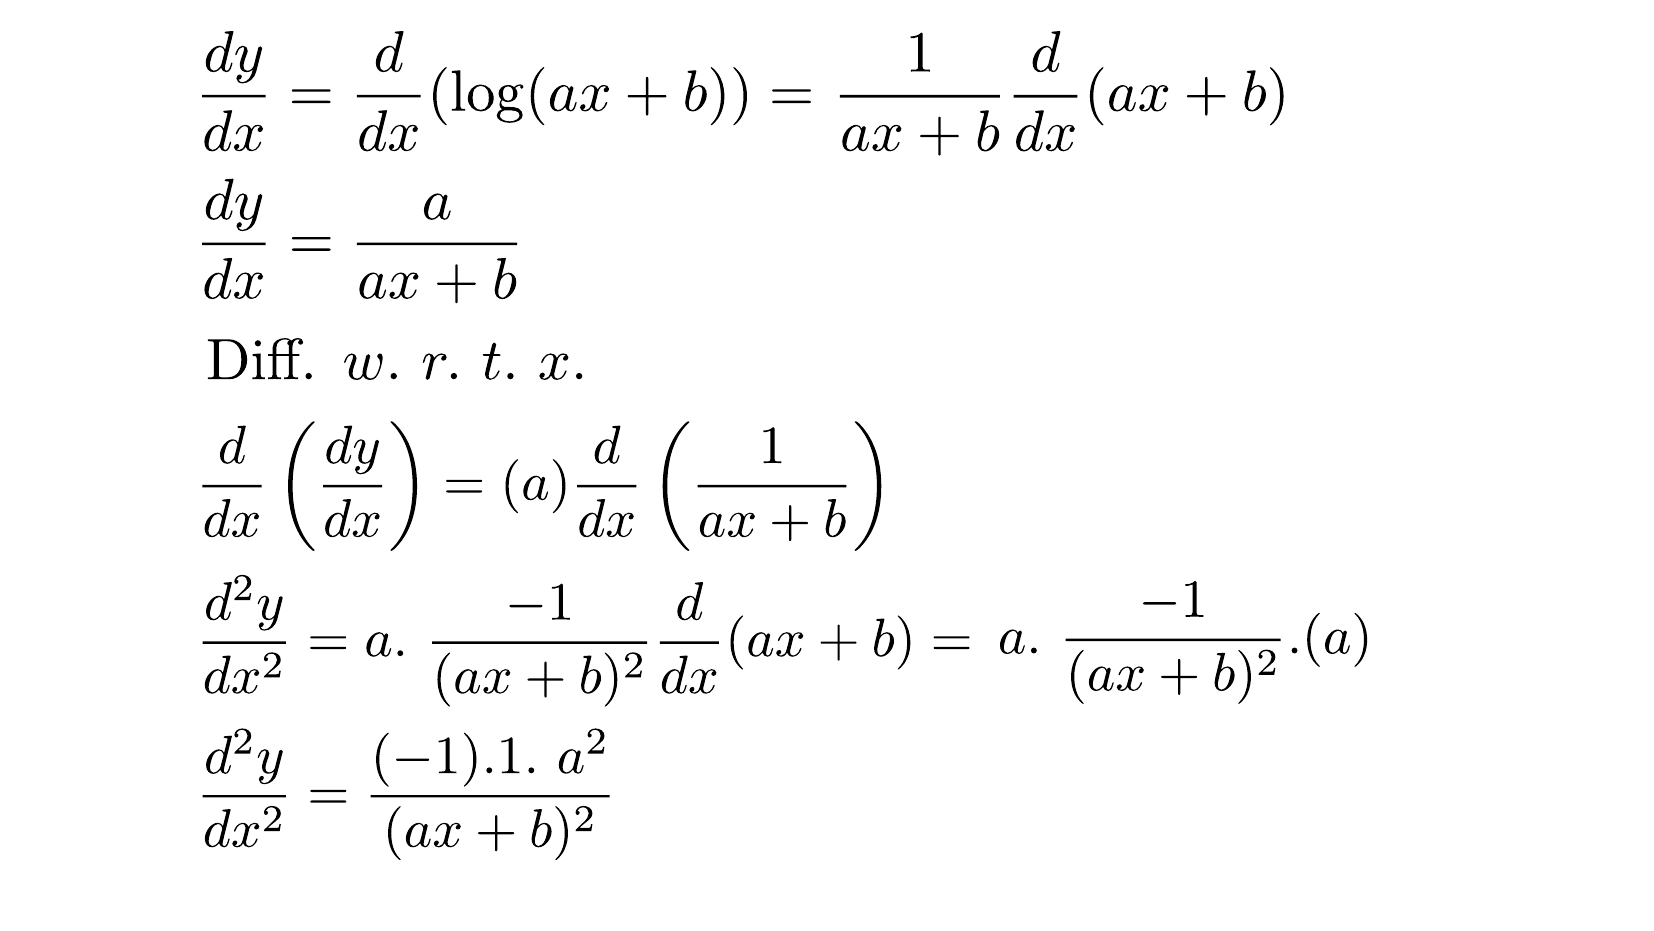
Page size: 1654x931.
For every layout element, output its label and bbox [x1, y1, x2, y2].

text_box [202, 178, 518, 304]
text_box [202, 728, 610, 861]
text_box [207, 338, 583, 380]
text_box [839, 31, 1284, 156]
text_box [202, 421, 882, 551]
text_box [202, 574, 970, 707]
text_box [202, 31, 811, 152]
text_box [999, 580, 1368, 704]
title [47, 37, 1619, 898]
